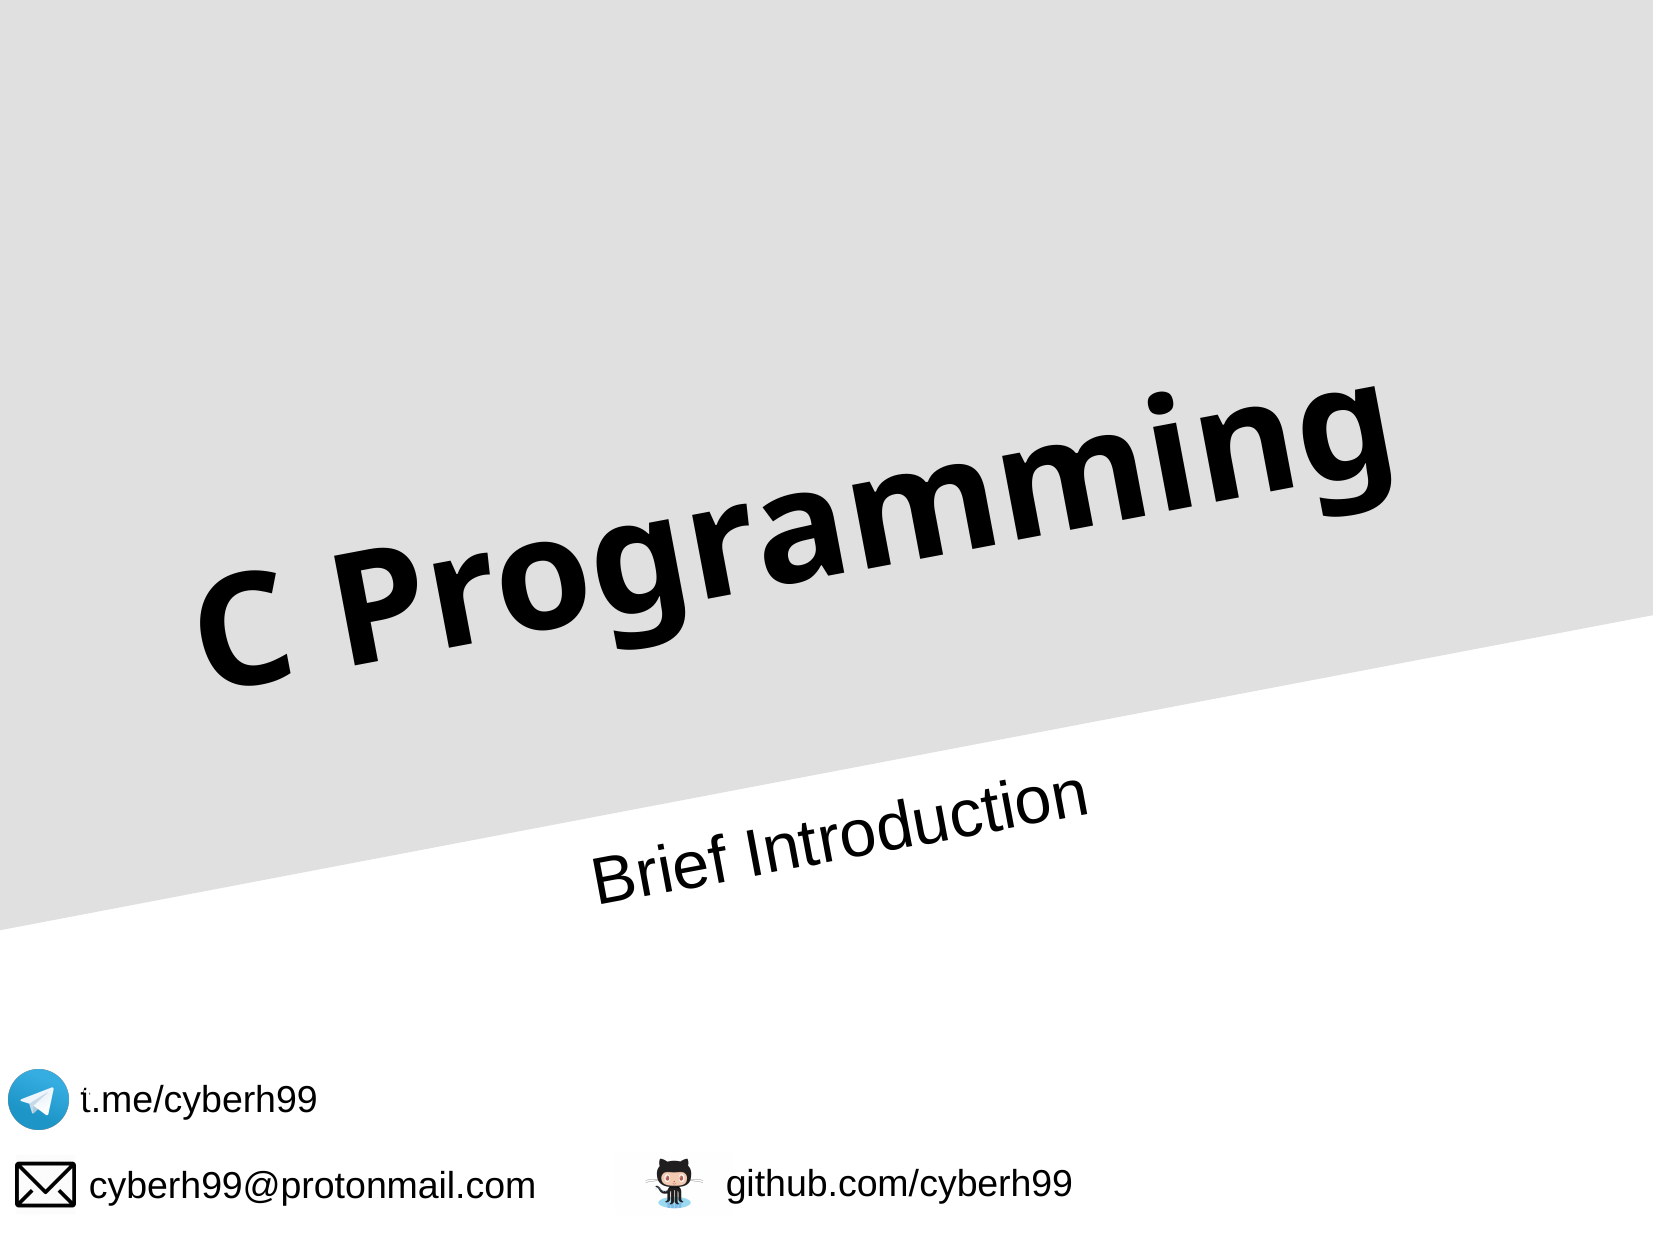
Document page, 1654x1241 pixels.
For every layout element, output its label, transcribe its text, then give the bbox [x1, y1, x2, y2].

text_box t [68, 1069, 481, 1126]
title C Programming [46, 307, 1577, 906]
picture [15, 1154, 76, 1216]
text_box Brief Introduction [100, 637, 1556, 1040]
picture [615, 1152, 734, 1216]
picture [8, 1069, 69, 1130]
